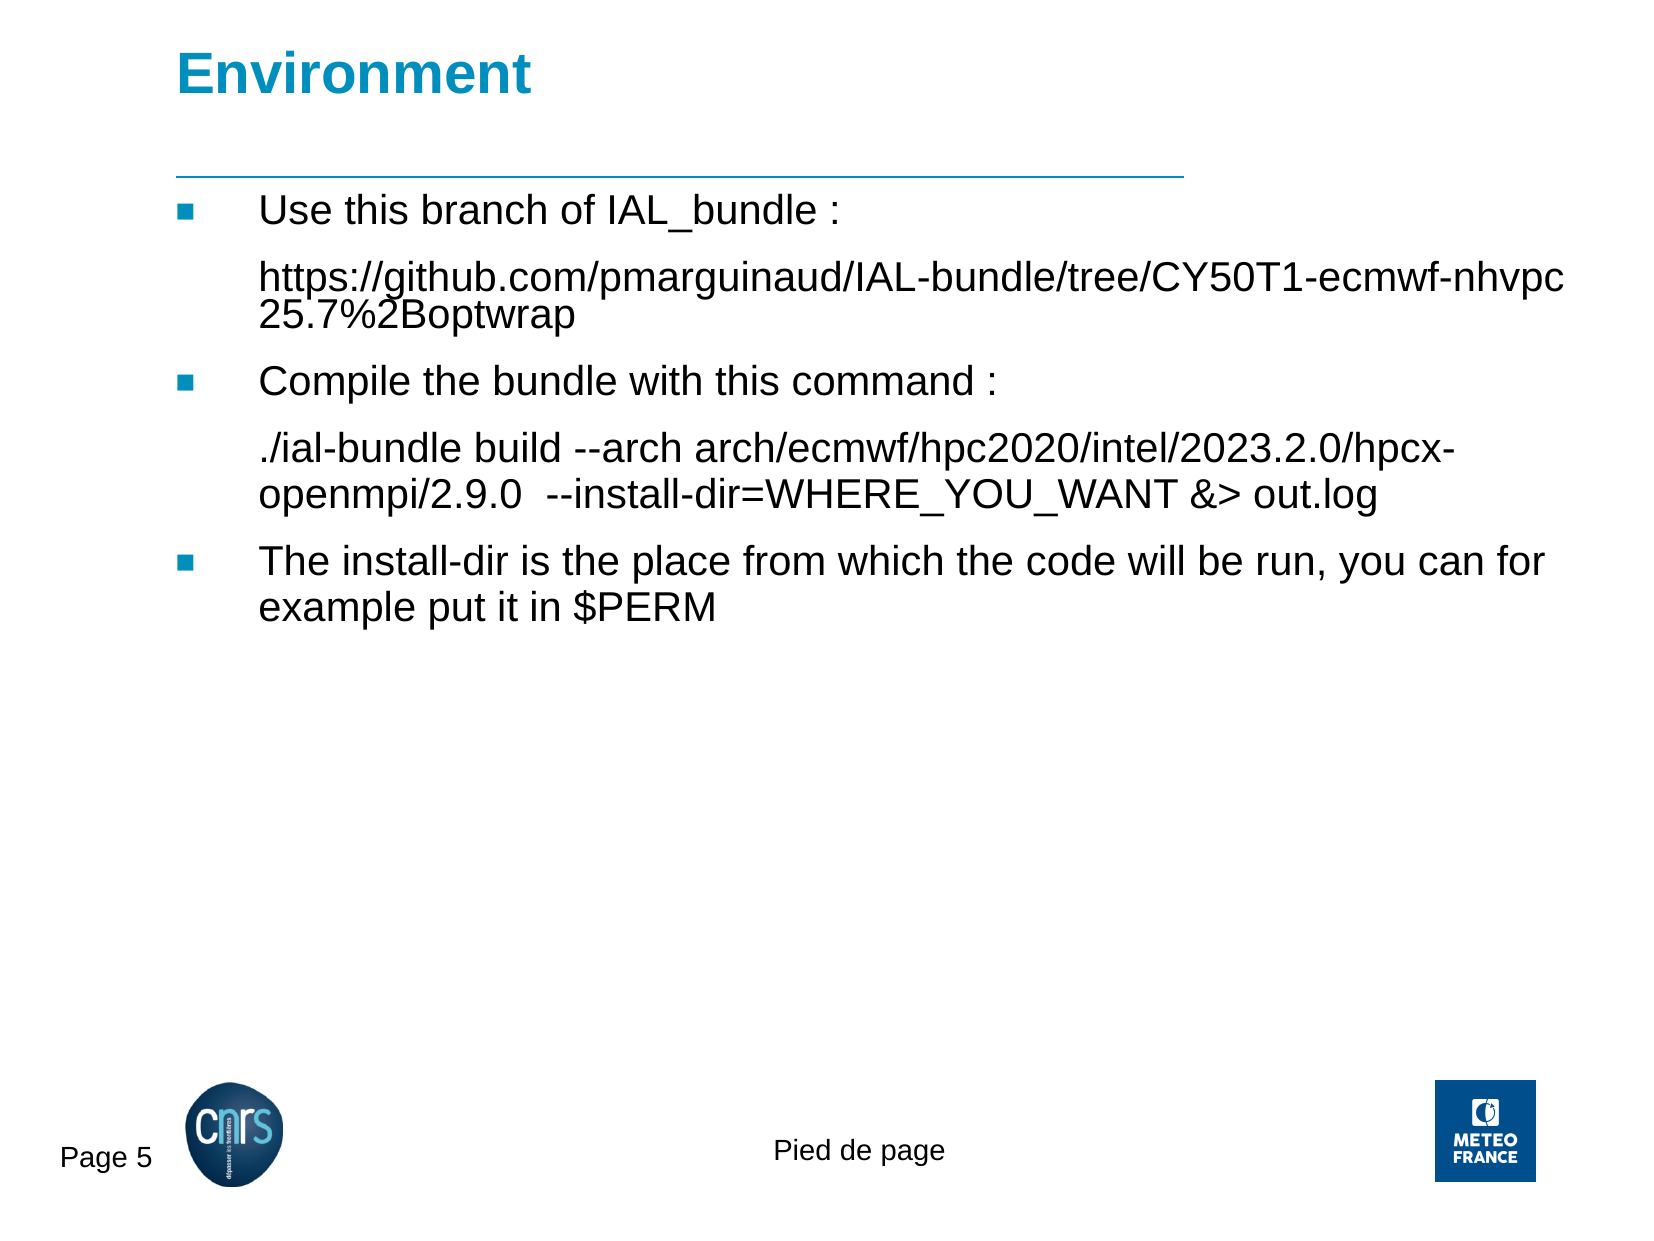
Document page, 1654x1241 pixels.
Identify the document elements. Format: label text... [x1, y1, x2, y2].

list Use this branch of IAL_bundle : https://github.com/pmarguinaud/IAL-bundle/tree/CY50T1-ecmwf-nhvpc25.7%2Boptwrap Compile the bundle with this command : ./ial-bundle build --arch arch/ecmwf/hpc2020/intel/2023.2.0/hpcx-openmpi/2.9.0 --install-dir=WHERE_YOU_WANT &> out.log The install-dir is the place from which the code will be run, you can for example put it in $PERM [157, 186, 1571, 1045]
picture [1435, 1080, 1536, 1182]
picture [185, 1082, 283, 1187]
title Environment [176, 24, 1609, 122]
